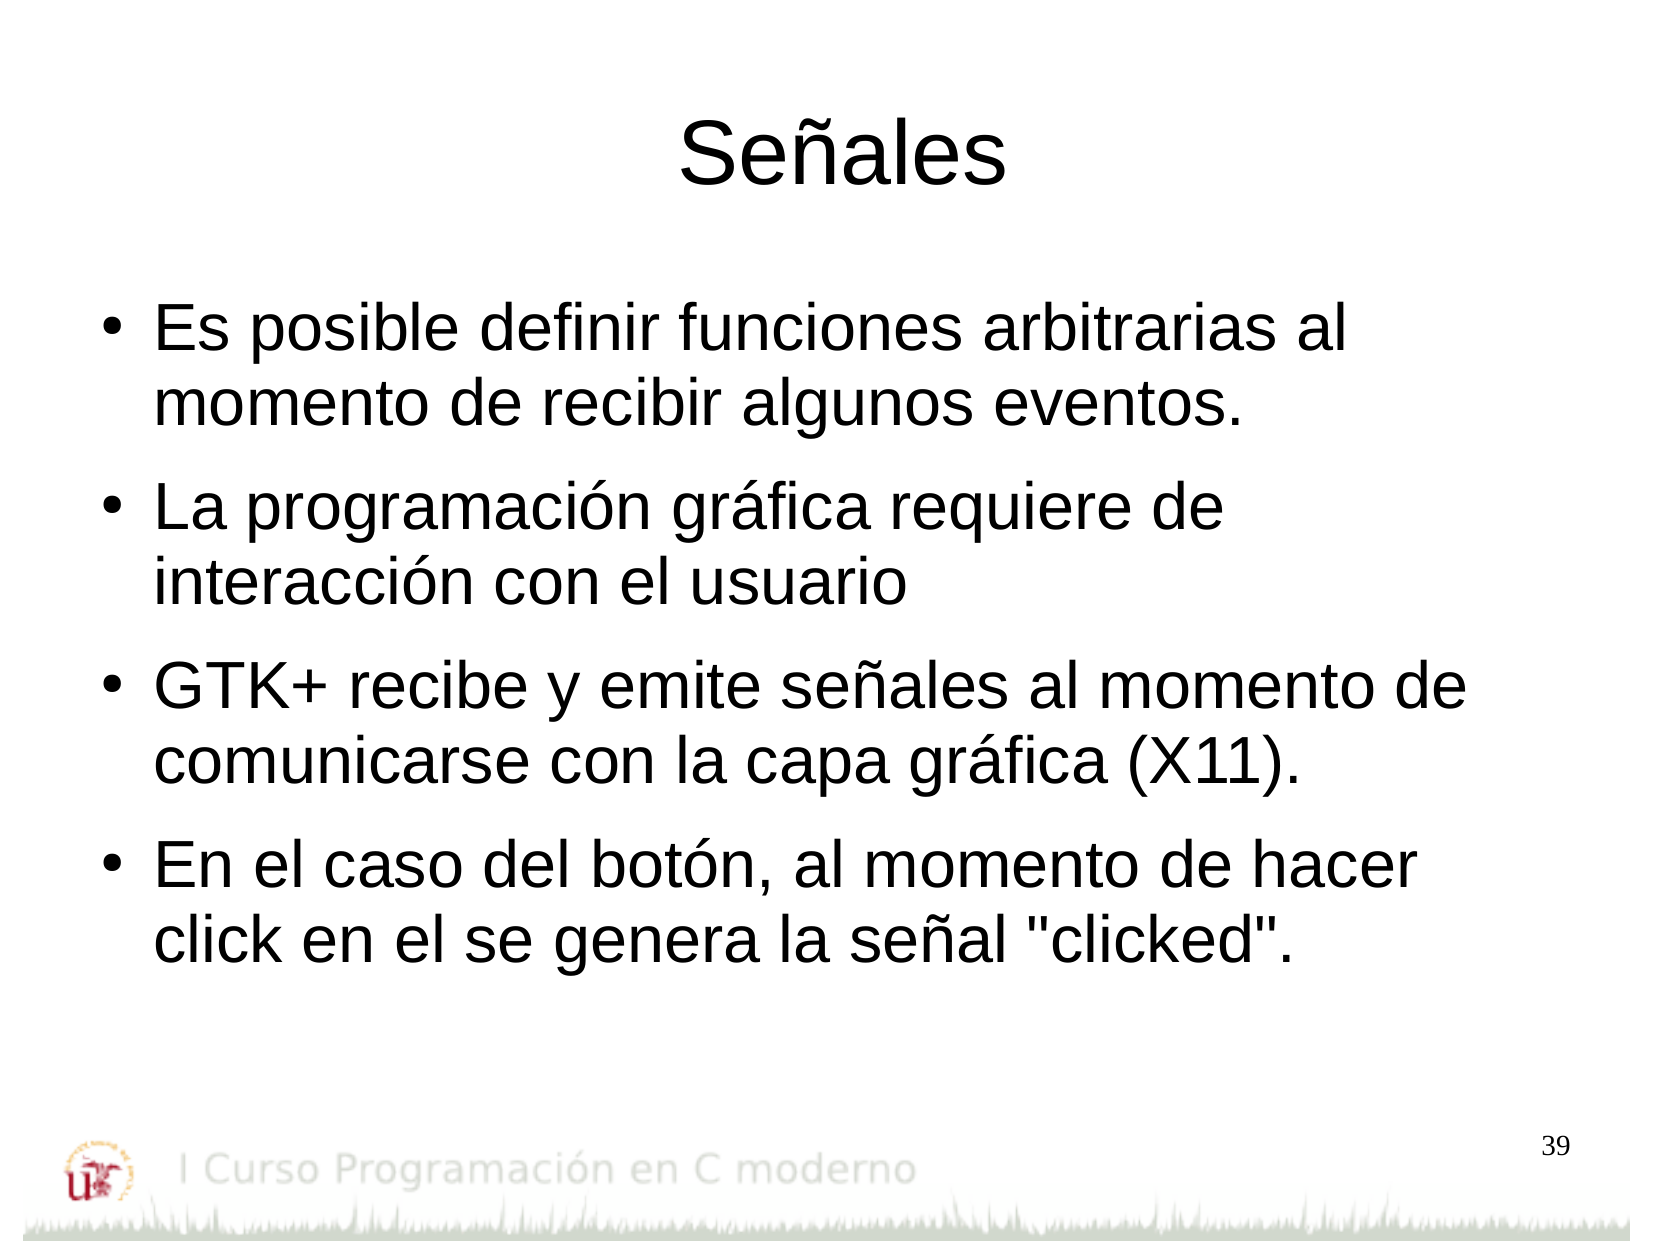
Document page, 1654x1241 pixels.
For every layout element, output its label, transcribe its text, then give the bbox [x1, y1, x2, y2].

picture [23, 1136, 1630, 1241]
list Es posible definir funciones arbitrarias al momento de recibir algunos eventos. La programación gráfica requiere de interacción con el usuario GTK+ recibe y emite señales al momento de comunicarse con la capa gráfica (X11). En el caso del botón, al momento de hacer click en el se genera la señal "clicked". [82, 290, 1538, 1010]
title Señales [82, 49, 1571, 257]
